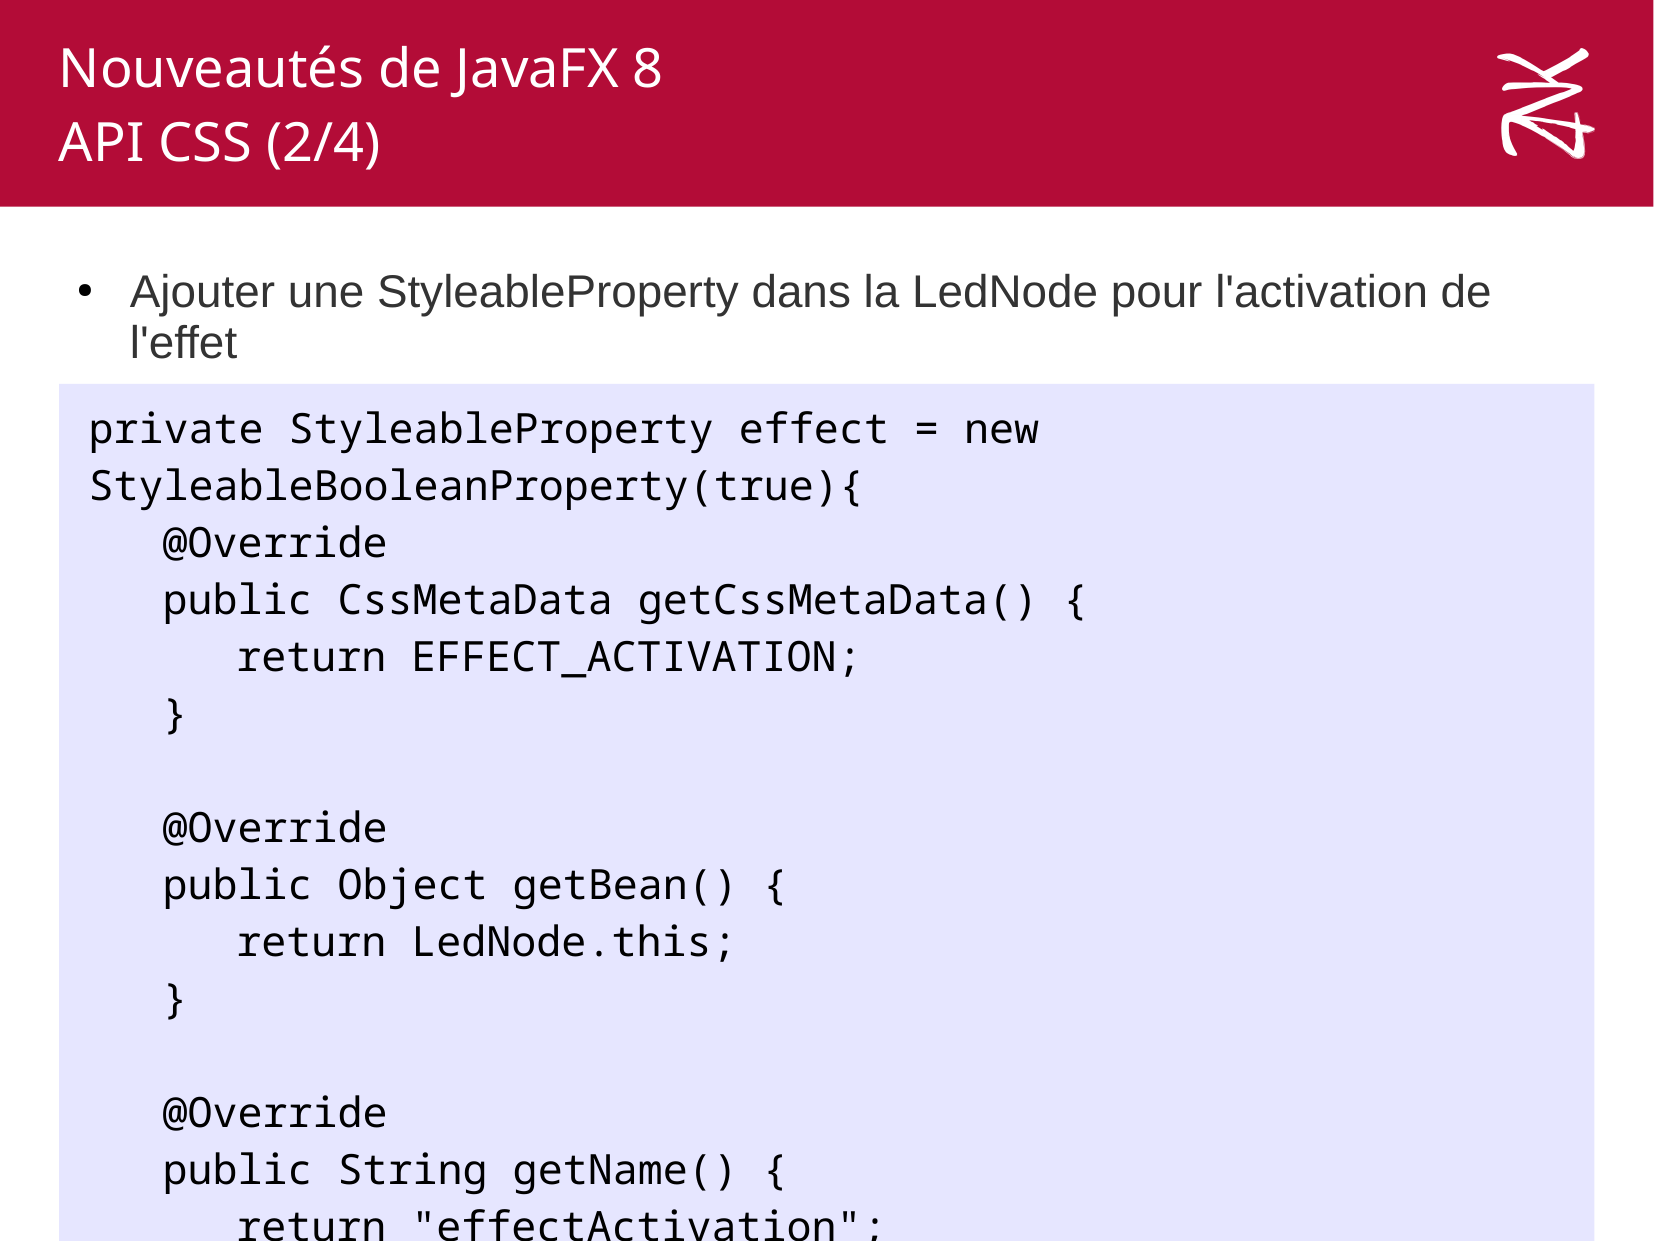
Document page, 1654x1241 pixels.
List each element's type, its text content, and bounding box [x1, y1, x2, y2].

title Nouveautés de JavaFX 8 API CSS (2/4) [59, 29, 1595, 178]
text_box private StyleableProperty effect = new StyleableBooleanProperty(true){ @Override public CssMetaData getCssMetaData() { return EFFECT_ACTIVATION; } @Override public Object getBean() { return LedNode.this; } @Override public String getName() { return "effectActivation"; } }; [59, 383, 1595, 1090]
list Ajouter une StyleableProperty dans la LedNode pour l'activation de l'effet [59, 265, 1595, 383]
